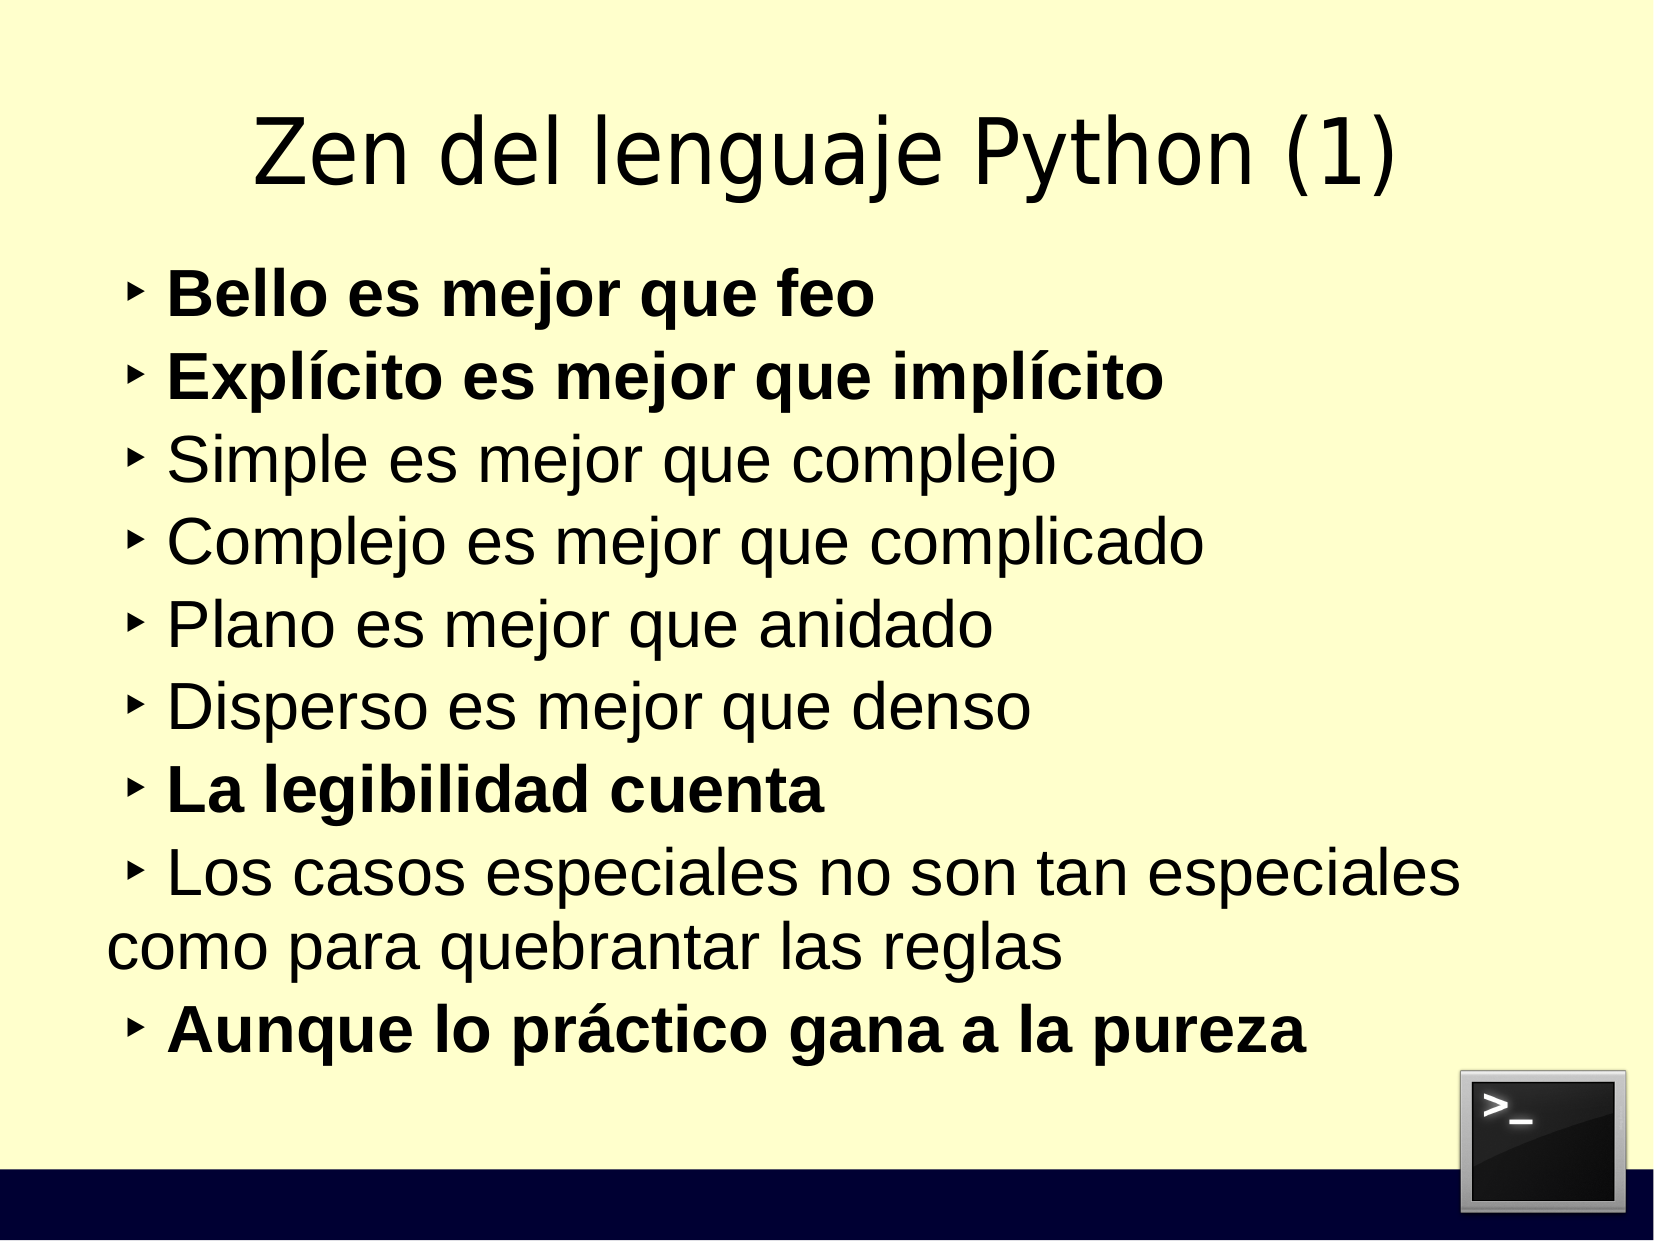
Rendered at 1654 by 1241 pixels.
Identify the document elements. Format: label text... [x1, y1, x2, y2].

picture [1452, 1051, 1634, 1232]
list ‣ Bello es mejor que feo ‣ Explícito es mejor que implícito ‣ Simple es mejor que complejo ‣ Complejo es mejor que complicado ‣ Plano es mejor que anidado ‣ Disperso es mejor que denso ‣ La legibilidad cuenta ‣ Los casos especiales no son tan especiales como para quebrantar las reglas ‣ Aunque lo práctico gana a la pureza [106, 256, 1538, 1123]
title Zen del lenguaje Python (1) [82, 49, 1571, 257]
